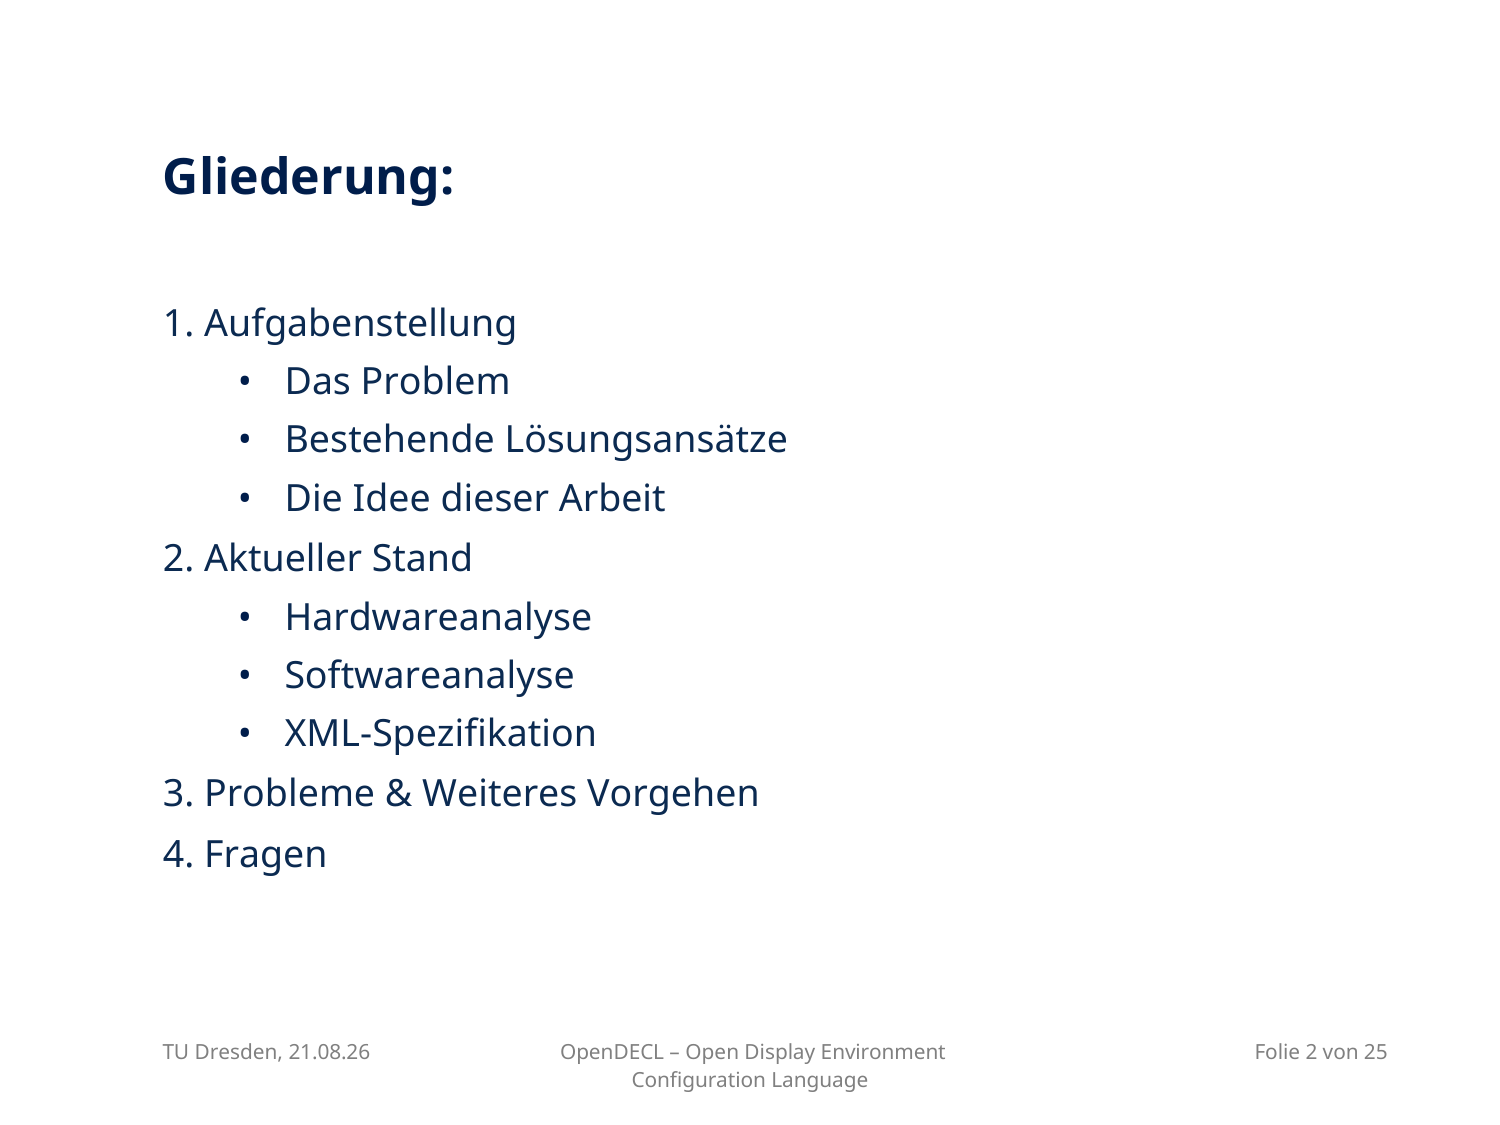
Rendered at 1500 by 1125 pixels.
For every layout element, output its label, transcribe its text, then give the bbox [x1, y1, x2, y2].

list Gliederung: 1. Aufgabenstellung Das Problem Bestehende Lösungsansätze Die Idee dieser Arbeit 2. Aktueller Stand Hardwareanalyse Softwareanalyse XML-Spezifikation 3. Probleme & Weiteres Vorgehen 4. Fragen [162, 133, 1388, 970]
